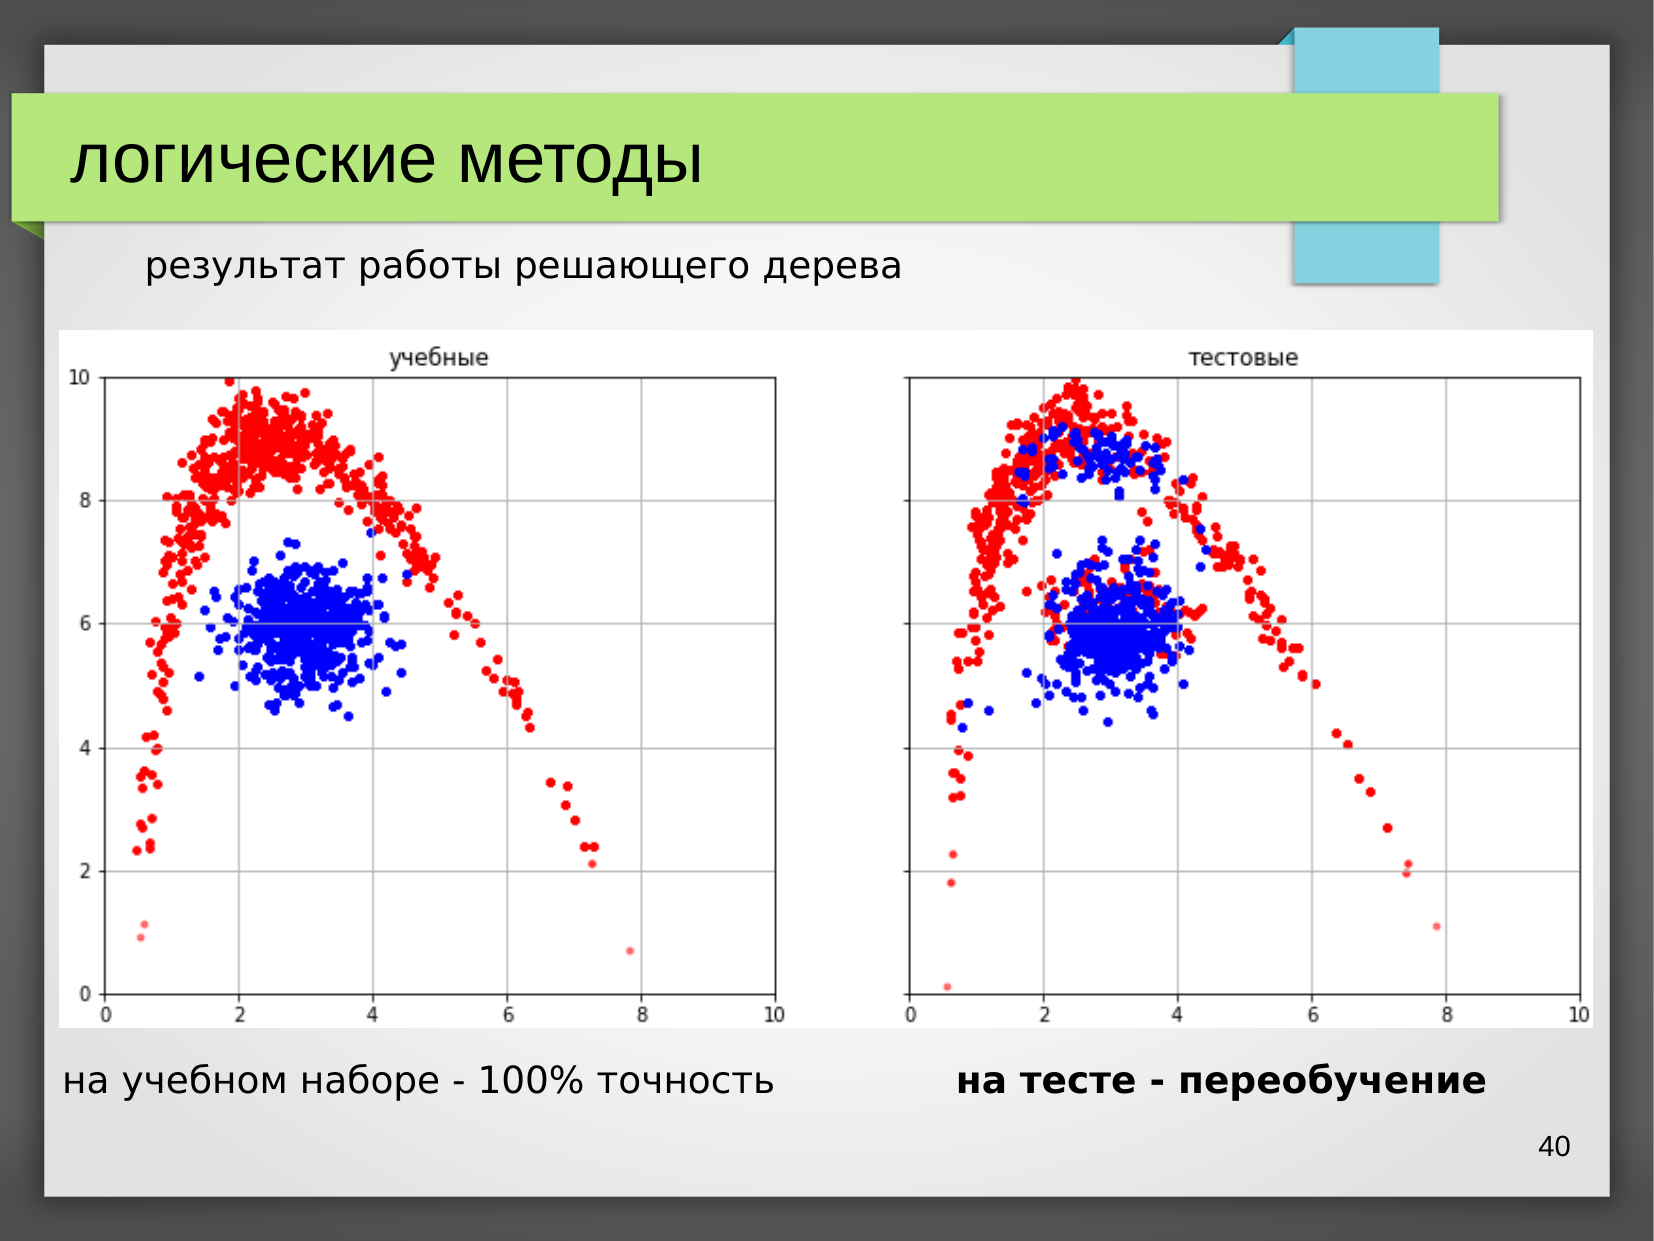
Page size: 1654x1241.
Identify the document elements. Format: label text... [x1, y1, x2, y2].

picture [0, 0, 1654, 1241]
title логические методы [70, 118, 1205, 199]
text_box результат работы решающего дерева [129, 236, 1123, 295]
text_box на учебном наборе - 100% точность на тесте - переобучение [47, 1051, 1595, 1154]
